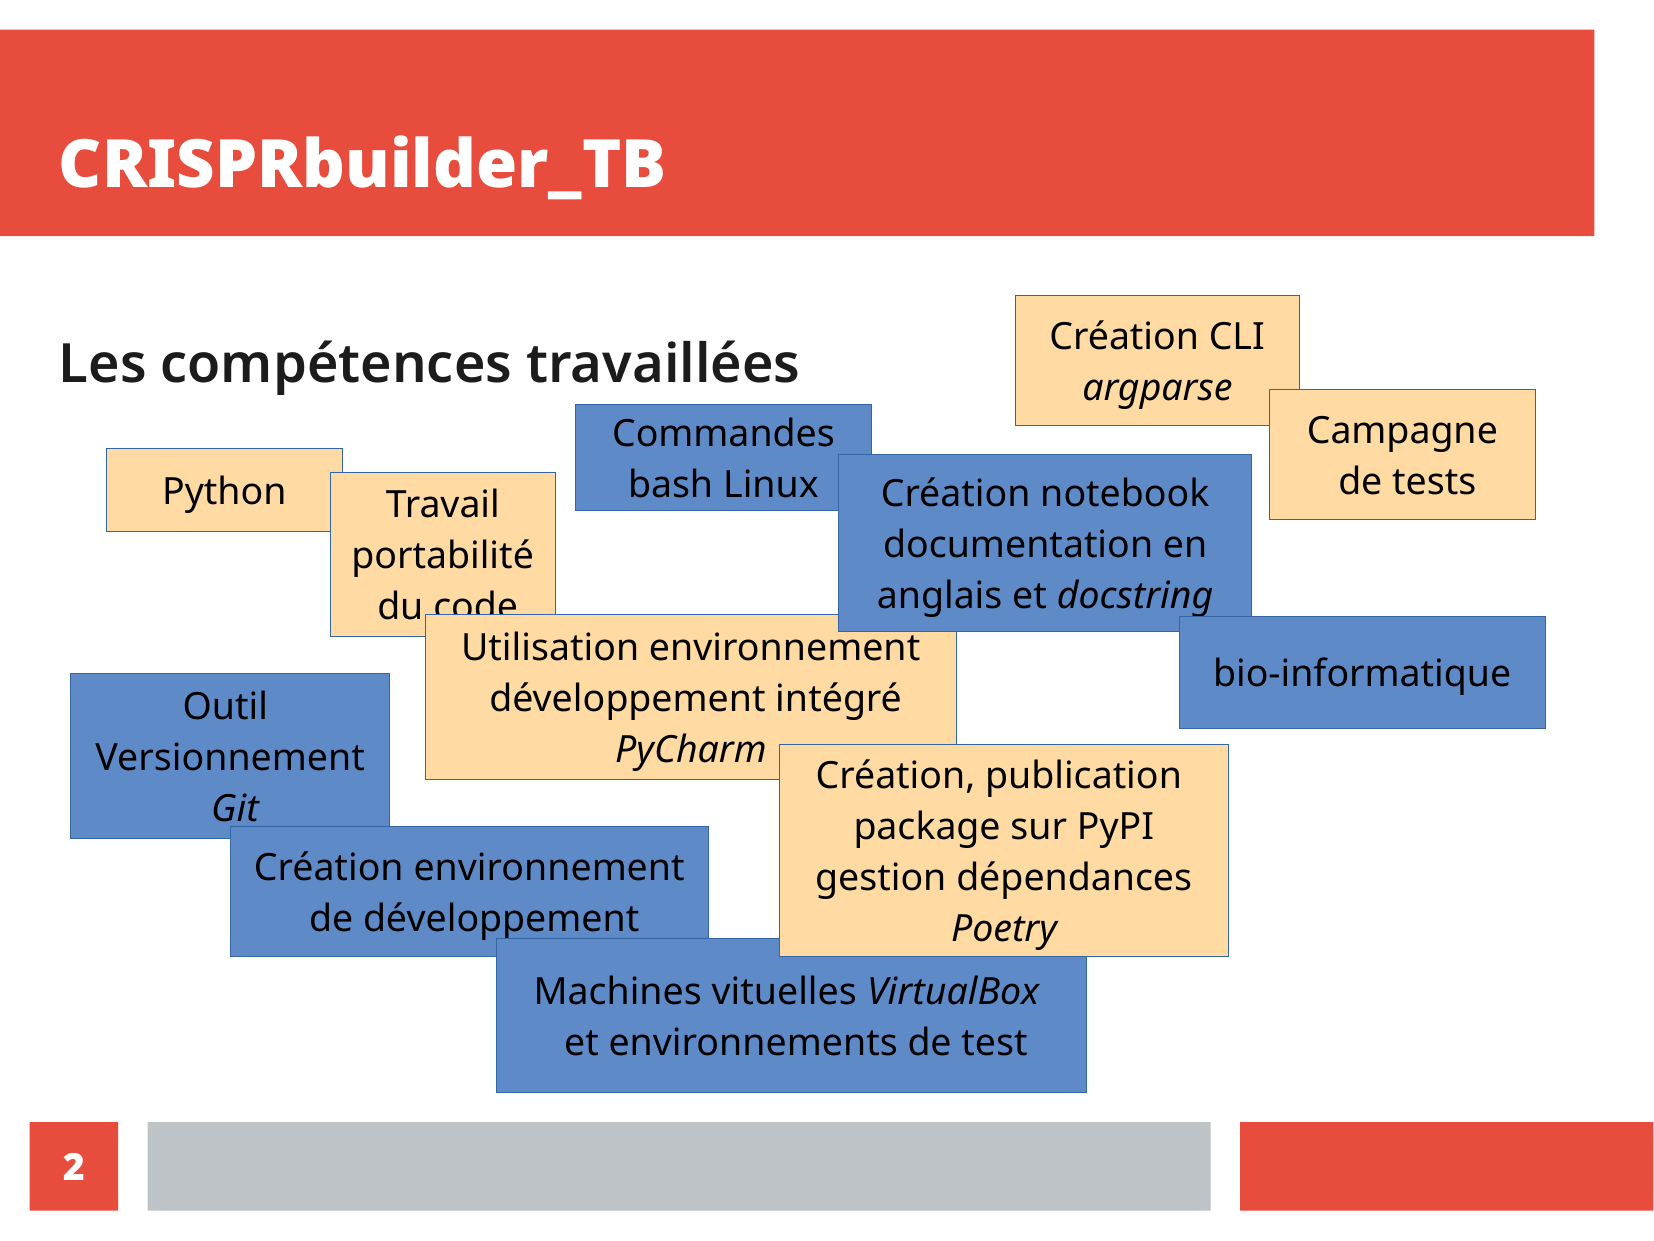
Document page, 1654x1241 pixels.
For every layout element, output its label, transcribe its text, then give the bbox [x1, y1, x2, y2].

title CRISPRbuilder_TB [59, 59, 1595, 207]
text_box bio-informatique [1179, 616, 1546, 729]
text_box Travail portabilité du code [330, 472, 556, 637]
text_box Création CLI argparse [1015, 295, 1300, 426]
text_box Utilisation environnement développement intégré PyCharm [425, 614, 957, 780]
text_box Python [106, 448, 343, 532]
text_box Création notebook documentation en anglais et docstring [838, 454, 1252, 632]
text_box Commandes bash Linux [575, 404, 872, 511]
text_box Outil Versionnement Git [70, 673, 390, 839]
text_box Machines vituelles VirtualBox et environnements de test [496, 938, 1087, 1093]
text_box Campagne de tests [1269, 389, 1536, 520]
text_box Création environnement de développement [230, 826, 709, 957]
text_box Création, publication package sur PyPI gestion dépendances Poetry [779, 744, 1229, 957]
list Les compétences travaillées [59, 324, 1565, 1093]
